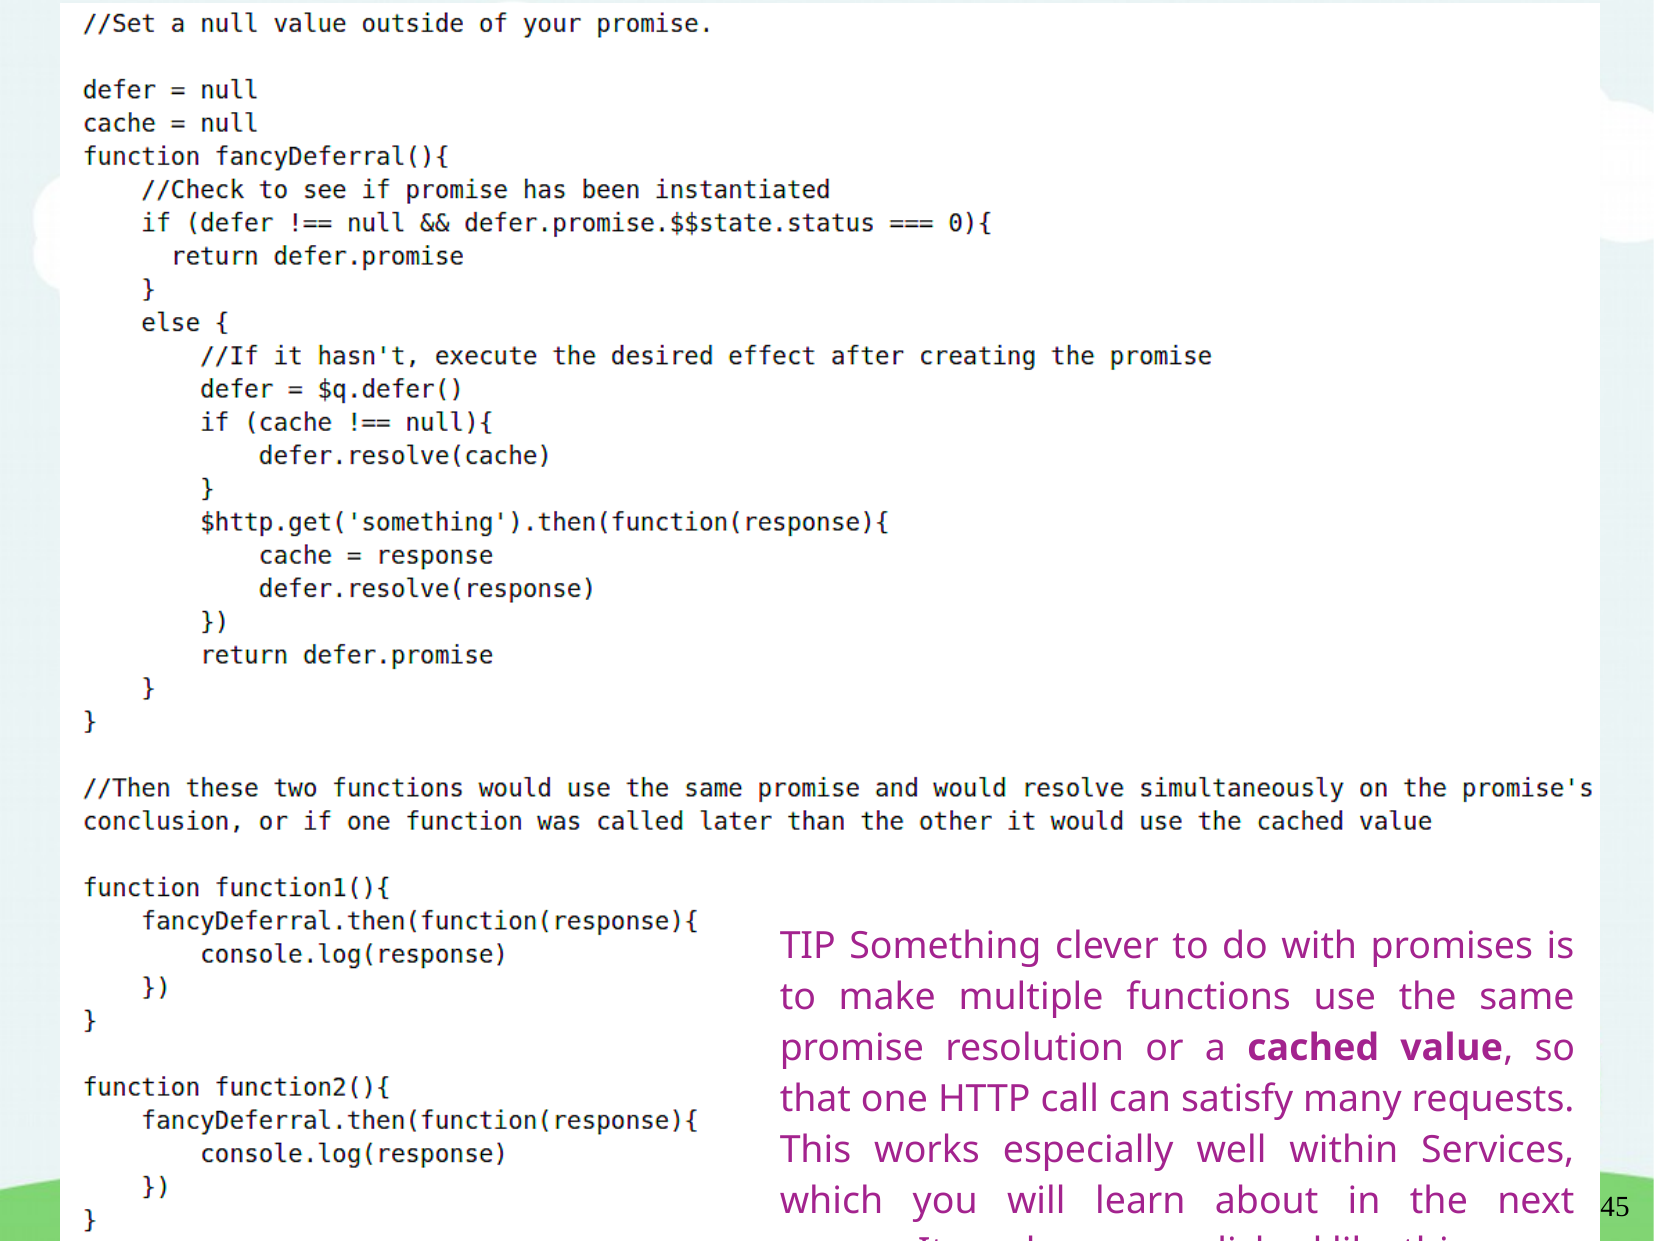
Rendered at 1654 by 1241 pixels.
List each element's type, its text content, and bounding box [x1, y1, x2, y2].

text_box TIP Something clever to do with promises is to make multiple functions use the same promise resolution or a cached value, so that one HTTP call can satisfy many requests. This works especially well within Services, which you will learn about in the next course. It can be accomplished like this: [765, 911, 1591, 1216]
picture [0, 0, 1654, 1241]
